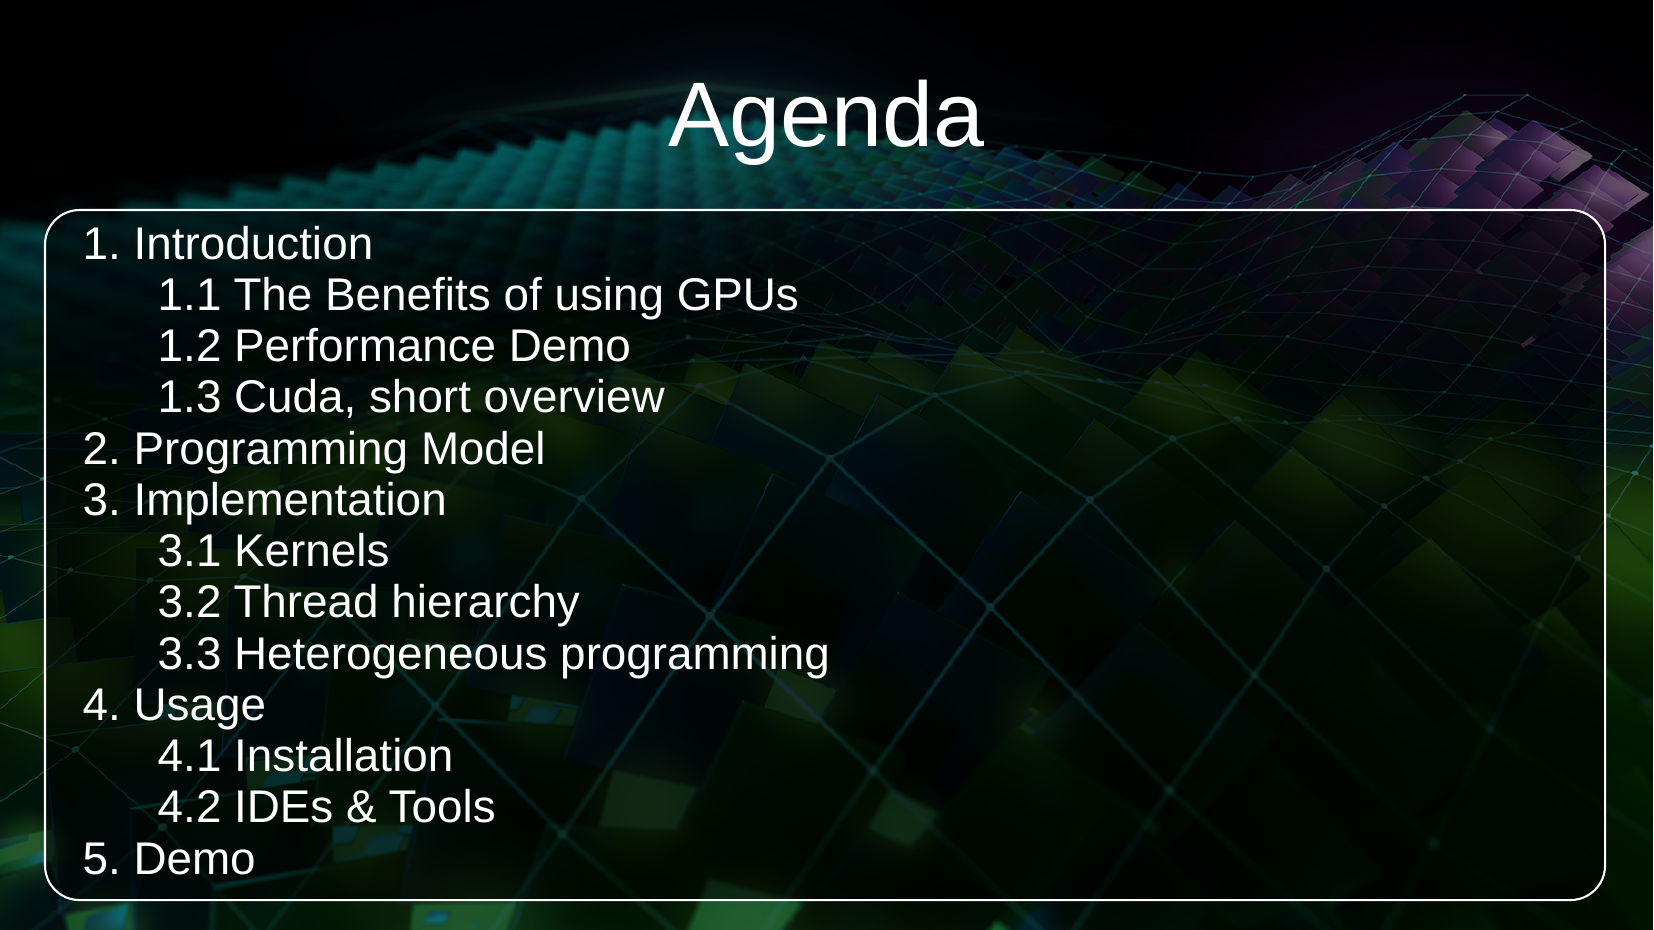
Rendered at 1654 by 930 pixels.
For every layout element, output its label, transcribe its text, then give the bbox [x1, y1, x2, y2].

text_box [45, 209, 1606, 901]
title Agenda [82, 37, 1571, 193]
picture [0, 0, 1653, 930]
subtitle 1. Introduction 1.1 The Benefits of using GPUs 1.2 Performance Demo 1.3 Cuda, short overview 2. Programming Model 3. Implementation 3.1 Kernels 3.2 Thread hierarchy 3.3 Heterogeneous programming 4. Usage 4.1 Installation 4.2 IDEs & Tools 5. Demo [82, 217, 1571, 884]
